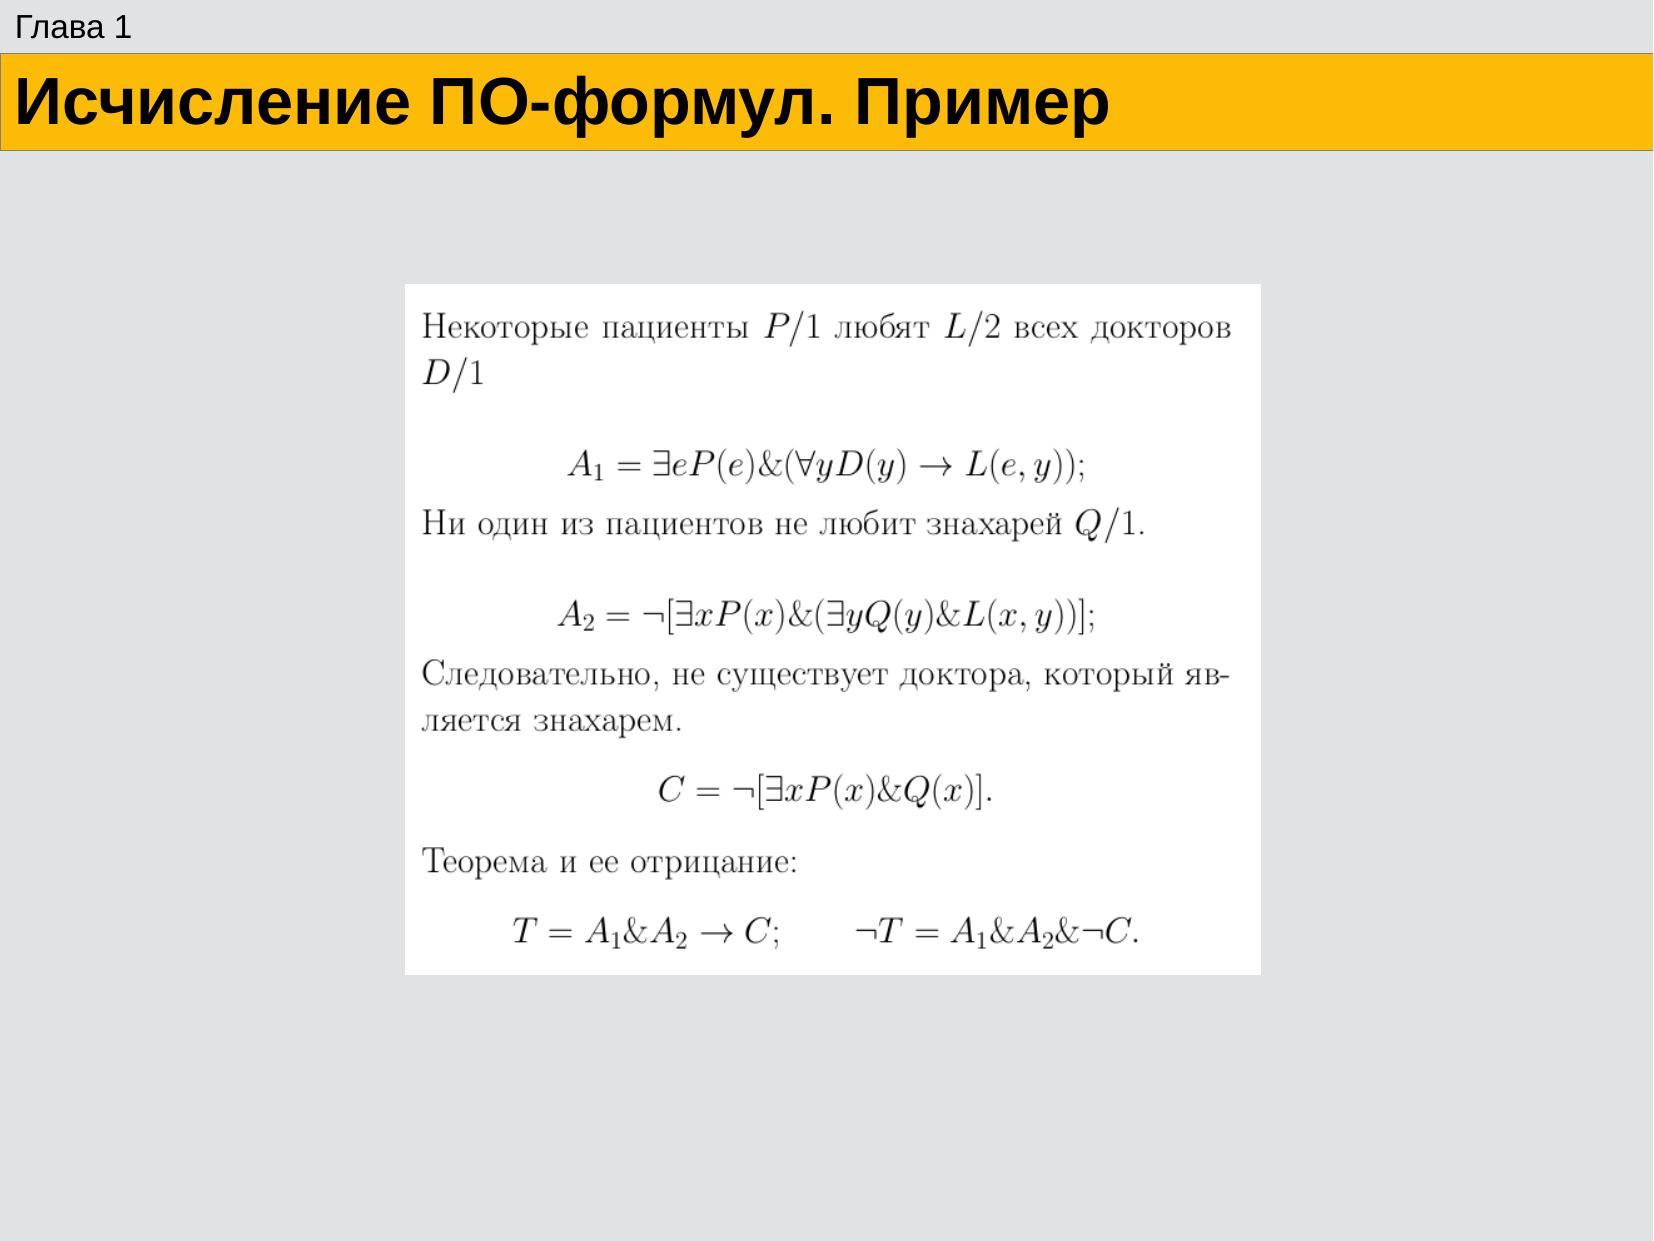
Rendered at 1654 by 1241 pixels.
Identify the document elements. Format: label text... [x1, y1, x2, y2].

text_box Глава 1 [0, 1, 129, 58]
picture [405, 284, 1261, 976]
text_box Исчисление ПО-формул. Пример [0, 53, 1653, 151]
